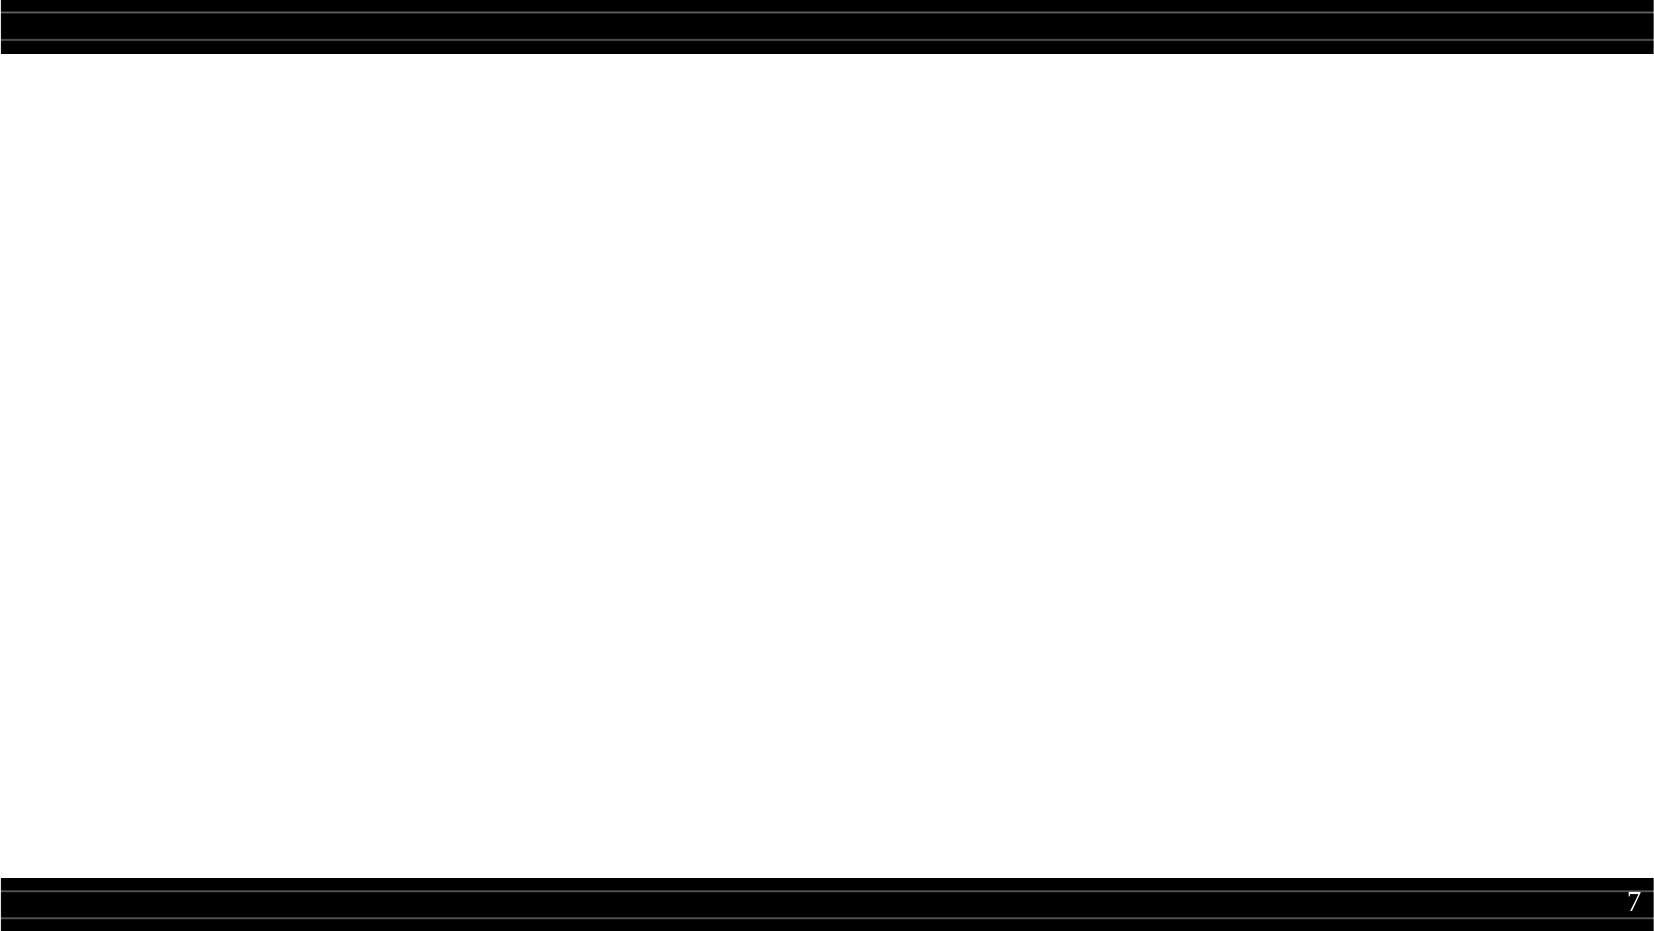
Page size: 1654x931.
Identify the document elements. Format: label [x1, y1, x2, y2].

picture [0, 878, 1654, 931]
picture [0, 0, 1654, 54]
